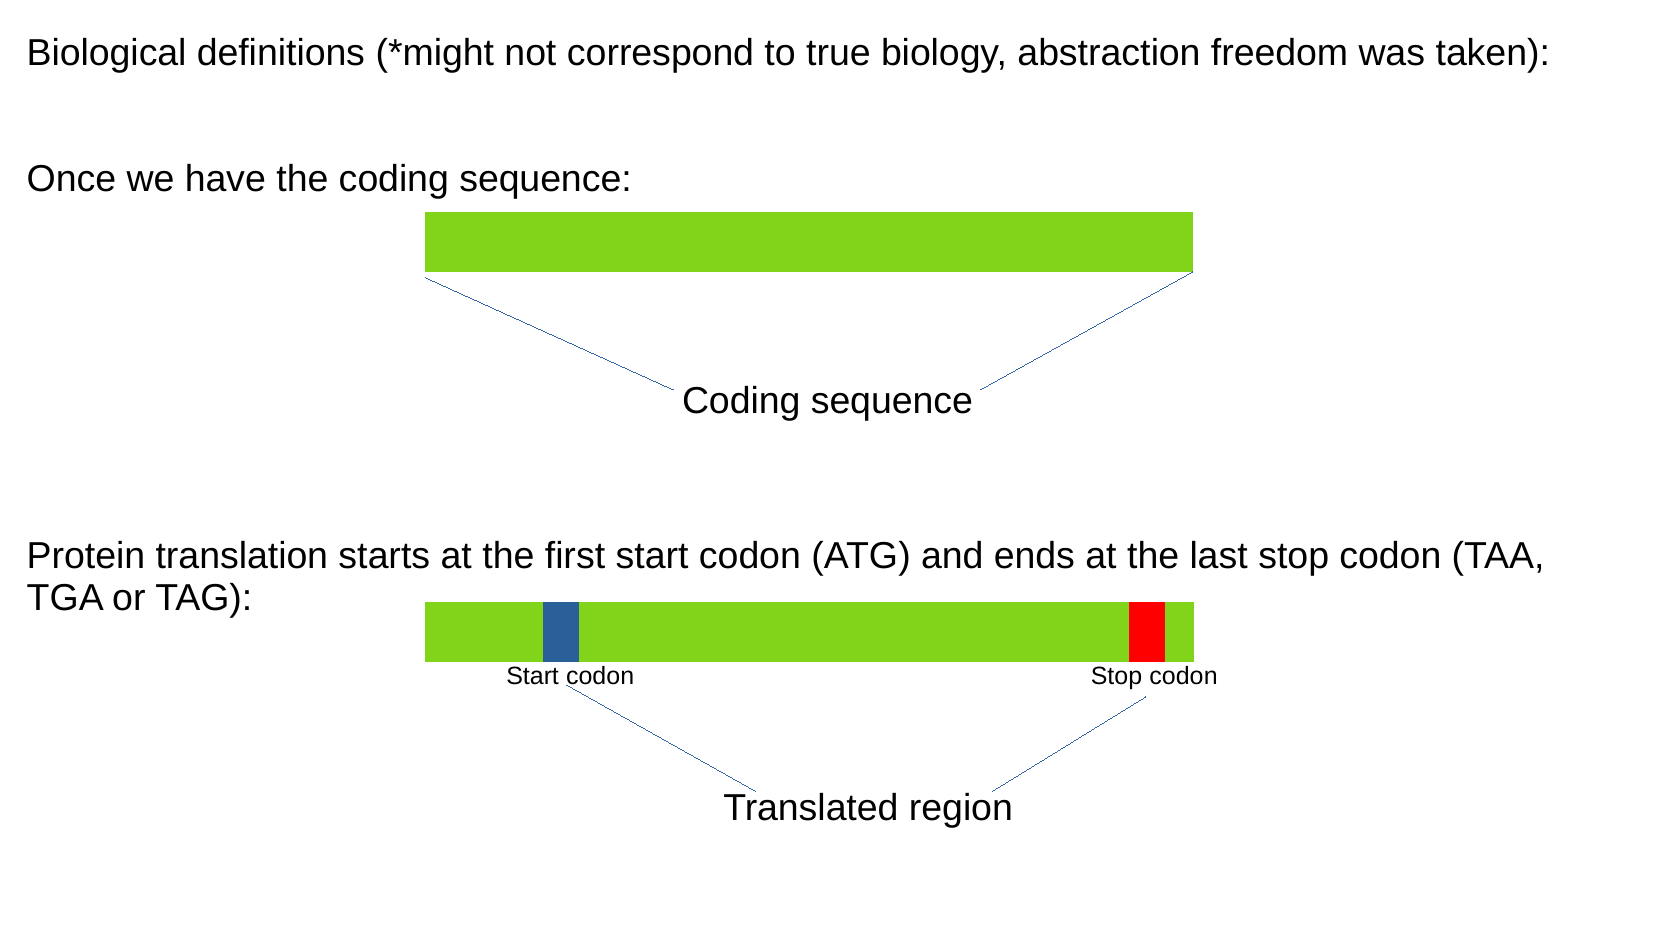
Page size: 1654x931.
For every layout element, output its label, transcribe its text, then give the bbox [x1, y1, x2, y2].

text_box Coding sequence [667, 372, 988, 429]
text_box Biological definitions (*might not correspond to true biology, abstraction freedom was taken): Once we have the coding sequence: Protein translation starts at the first start codon (ATG) and ends at the last stop codon (TAA, TGA or TAG): [11, 23, 1642, 627]
text_box [425, 602, 1194, 662]
text_box Start codon [491, 654, 650, 697]
text_box Stop codon [1076, 653, 1234, 697]
text_box Translated region [708, 779, 1028, 837]
text_box [425, 212, 1193, 272]
